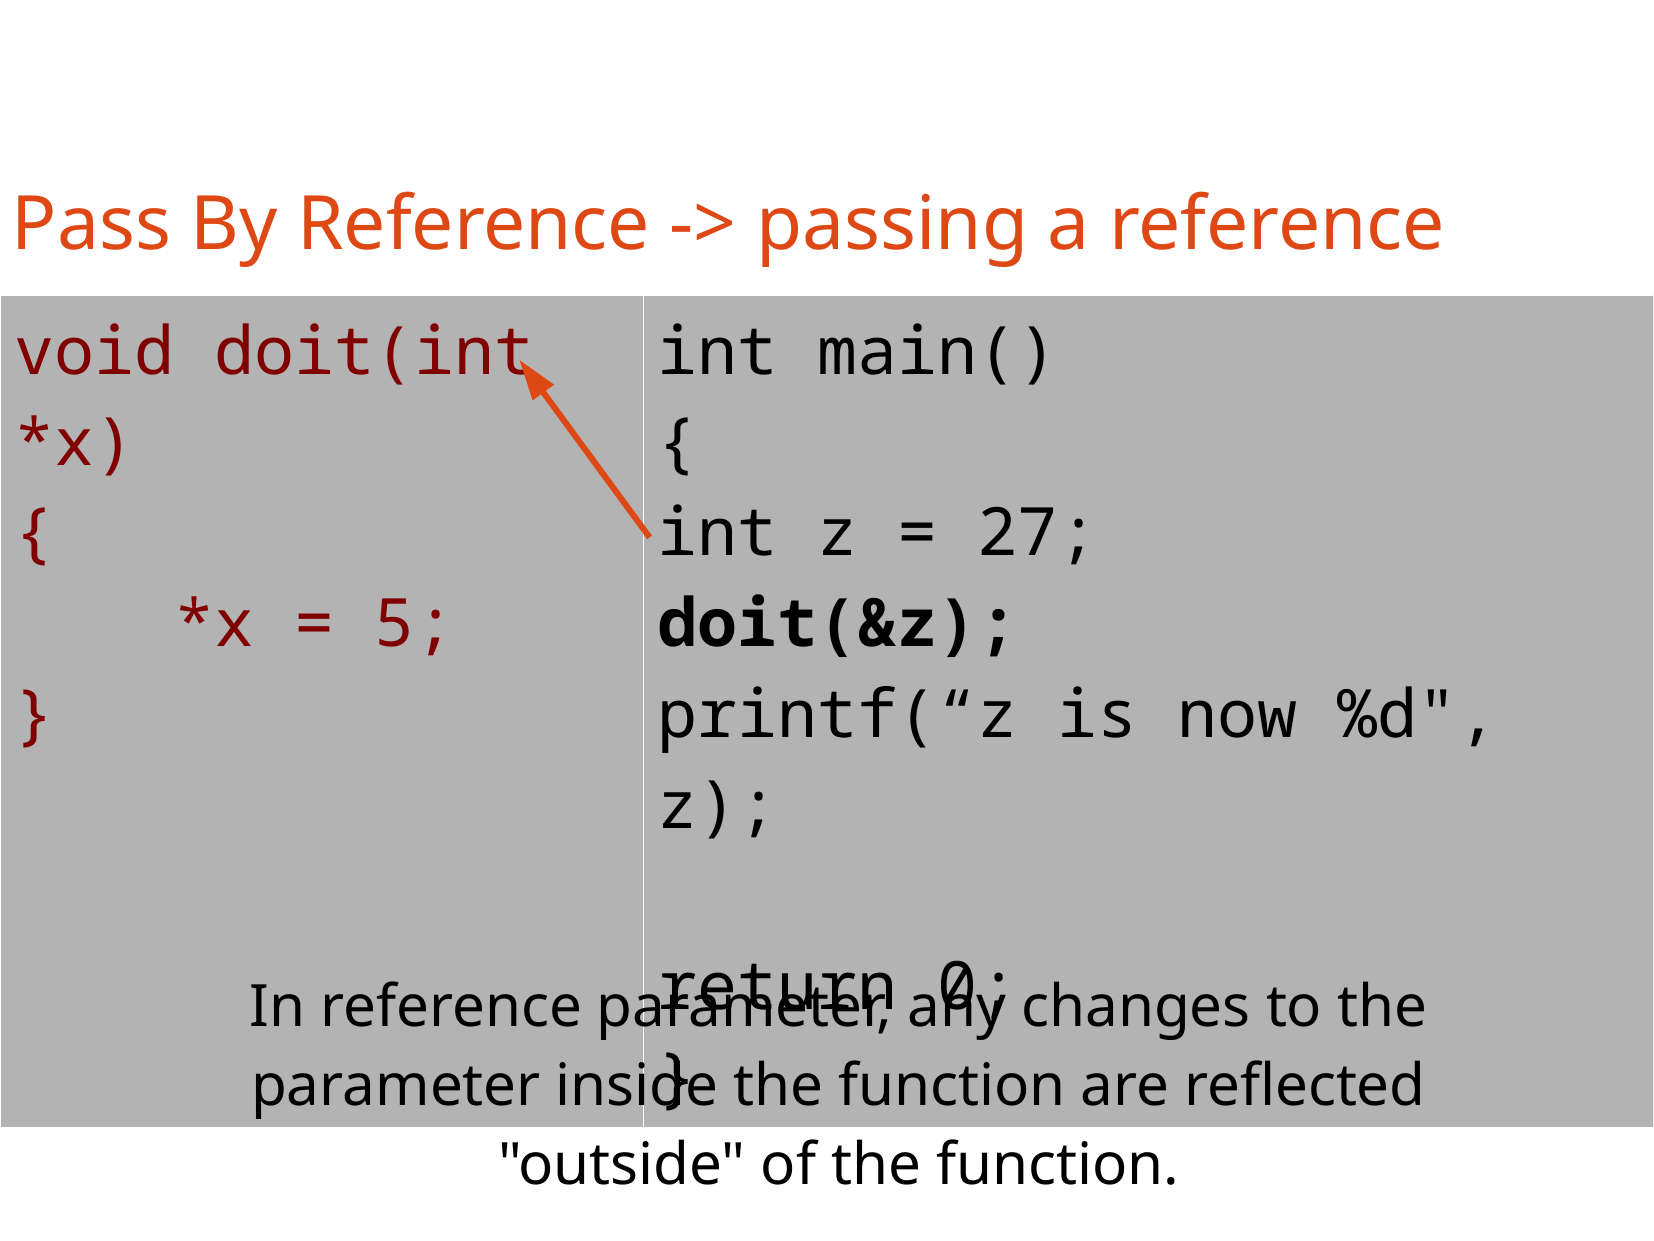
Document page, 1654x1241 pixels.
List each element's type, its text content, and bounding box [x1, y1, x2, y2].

title Pass By Reference -> passing a reference [11, 135, 1619, 295]
text_box In reference parameter, any changes to the parameter inside the function are reflected "outside" of the function. [141, 956, 1536, 1168]
table_header int main() { int z = 27; doit(&z); printf(“z is now %d", z); return 0; } [644, 296, 1653, 1127]
table_header void doit(int *x) { *x = 5; } [1, 296, 643, 1127]
